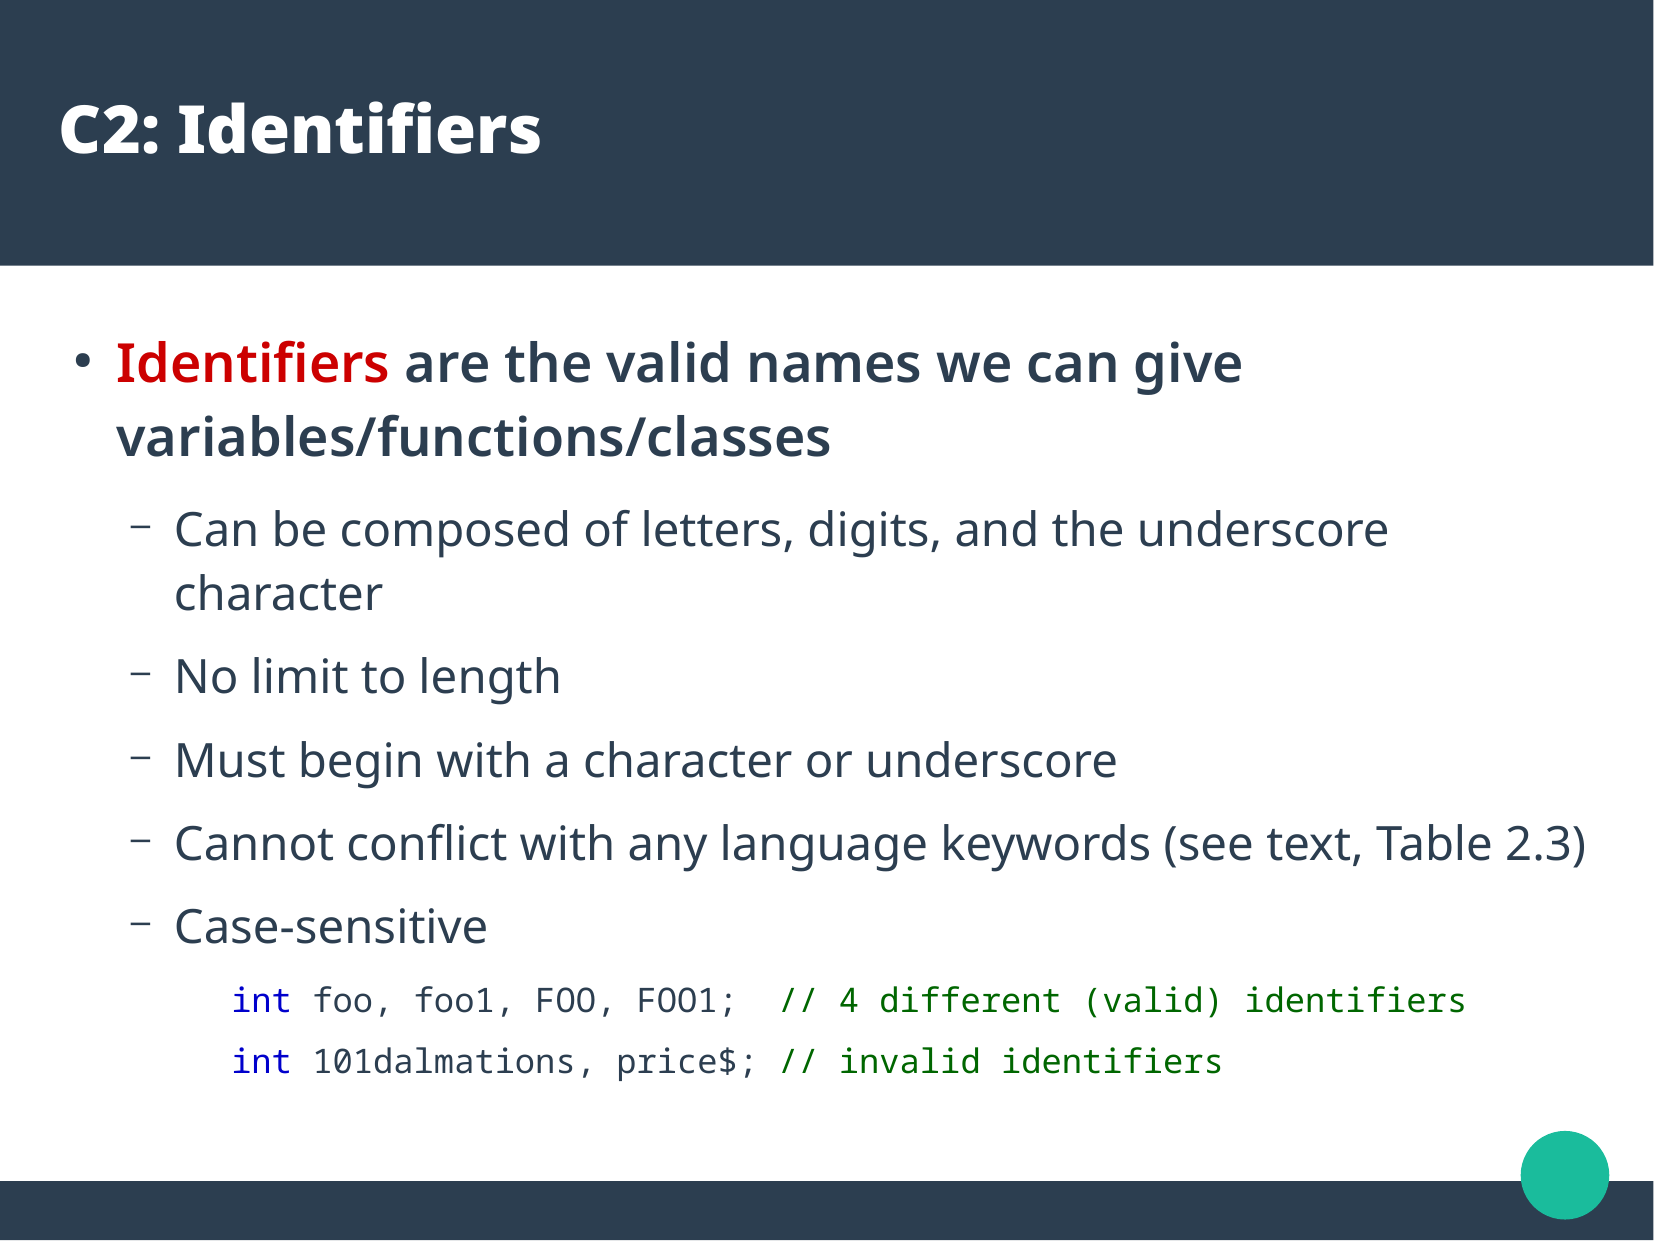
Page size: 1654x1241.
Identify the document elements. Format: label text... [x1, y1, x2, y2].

title C2: Identifiers [59, 49, 1595, 207]
list Identifiers are the valid names we can give variables/functions/classes Can be composed of letters, digits, and the underscore character No limit to length Must begin with a character or underscore Cannot conflict with any language keywords (see text, Table 2.3) Case-sensitive int foo, foo1, FOO, FOO1; // 4 different (valid) identifiers int 101dalmations, price$; // invalid identifiers [59, 324, 1595, 1152]
